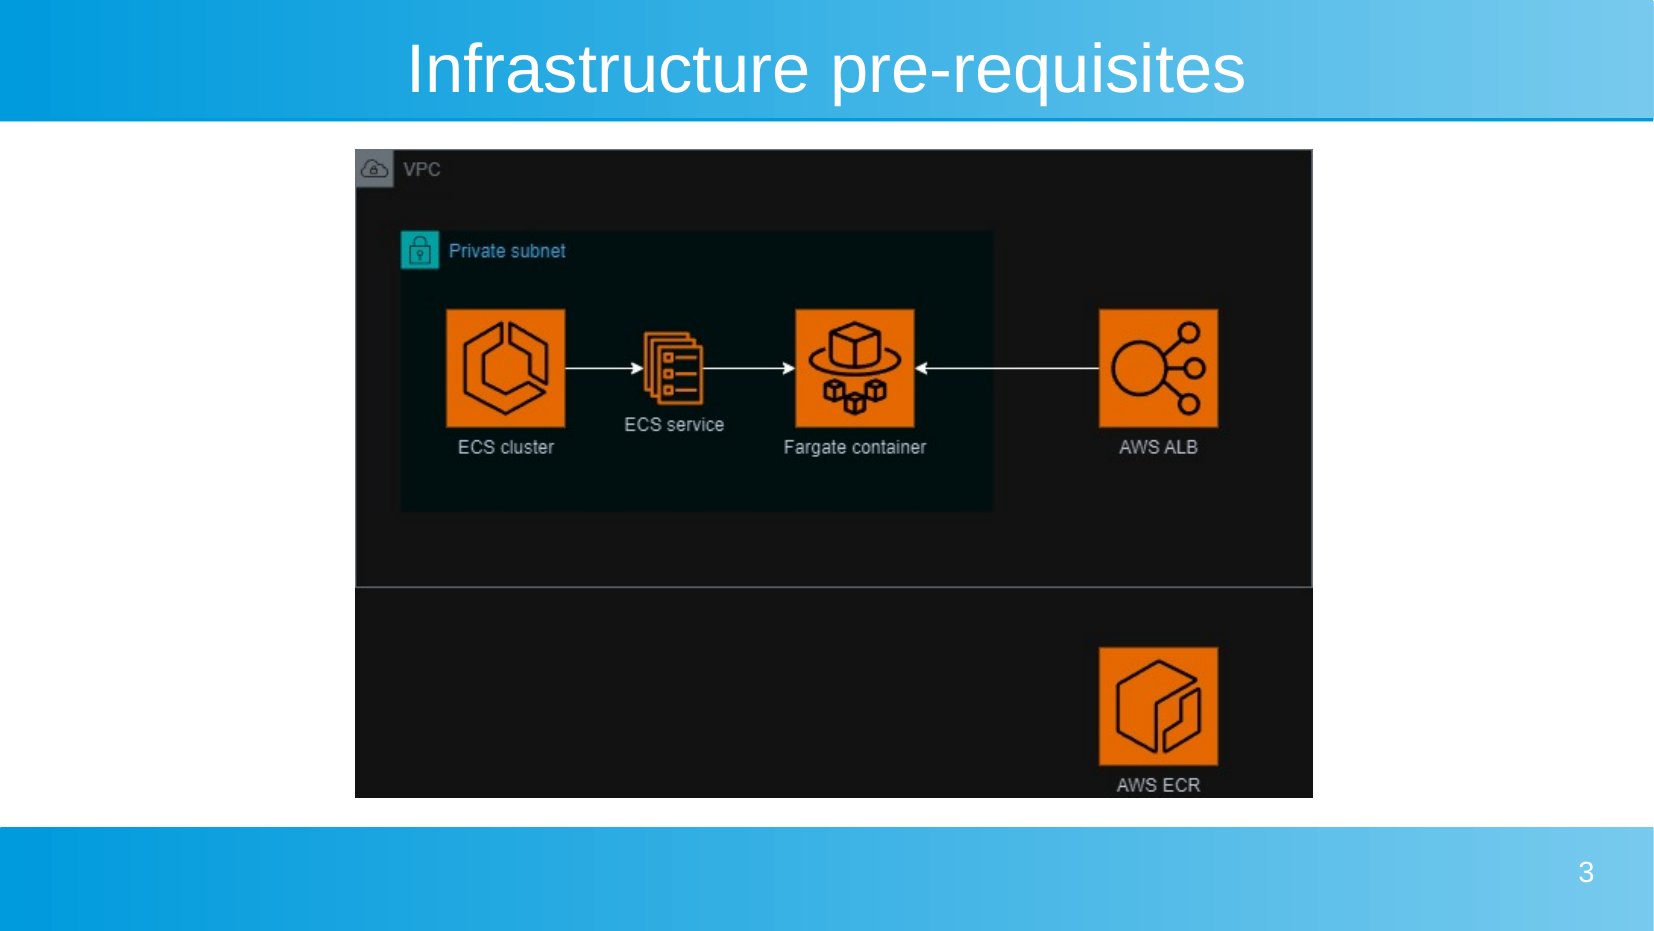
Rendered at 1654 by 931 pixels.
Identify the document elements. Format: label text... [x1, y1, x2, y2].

picture [355, 149, 1313, 798]
title Infrastructure pre-requisites [59, 29, 1595, 108]
